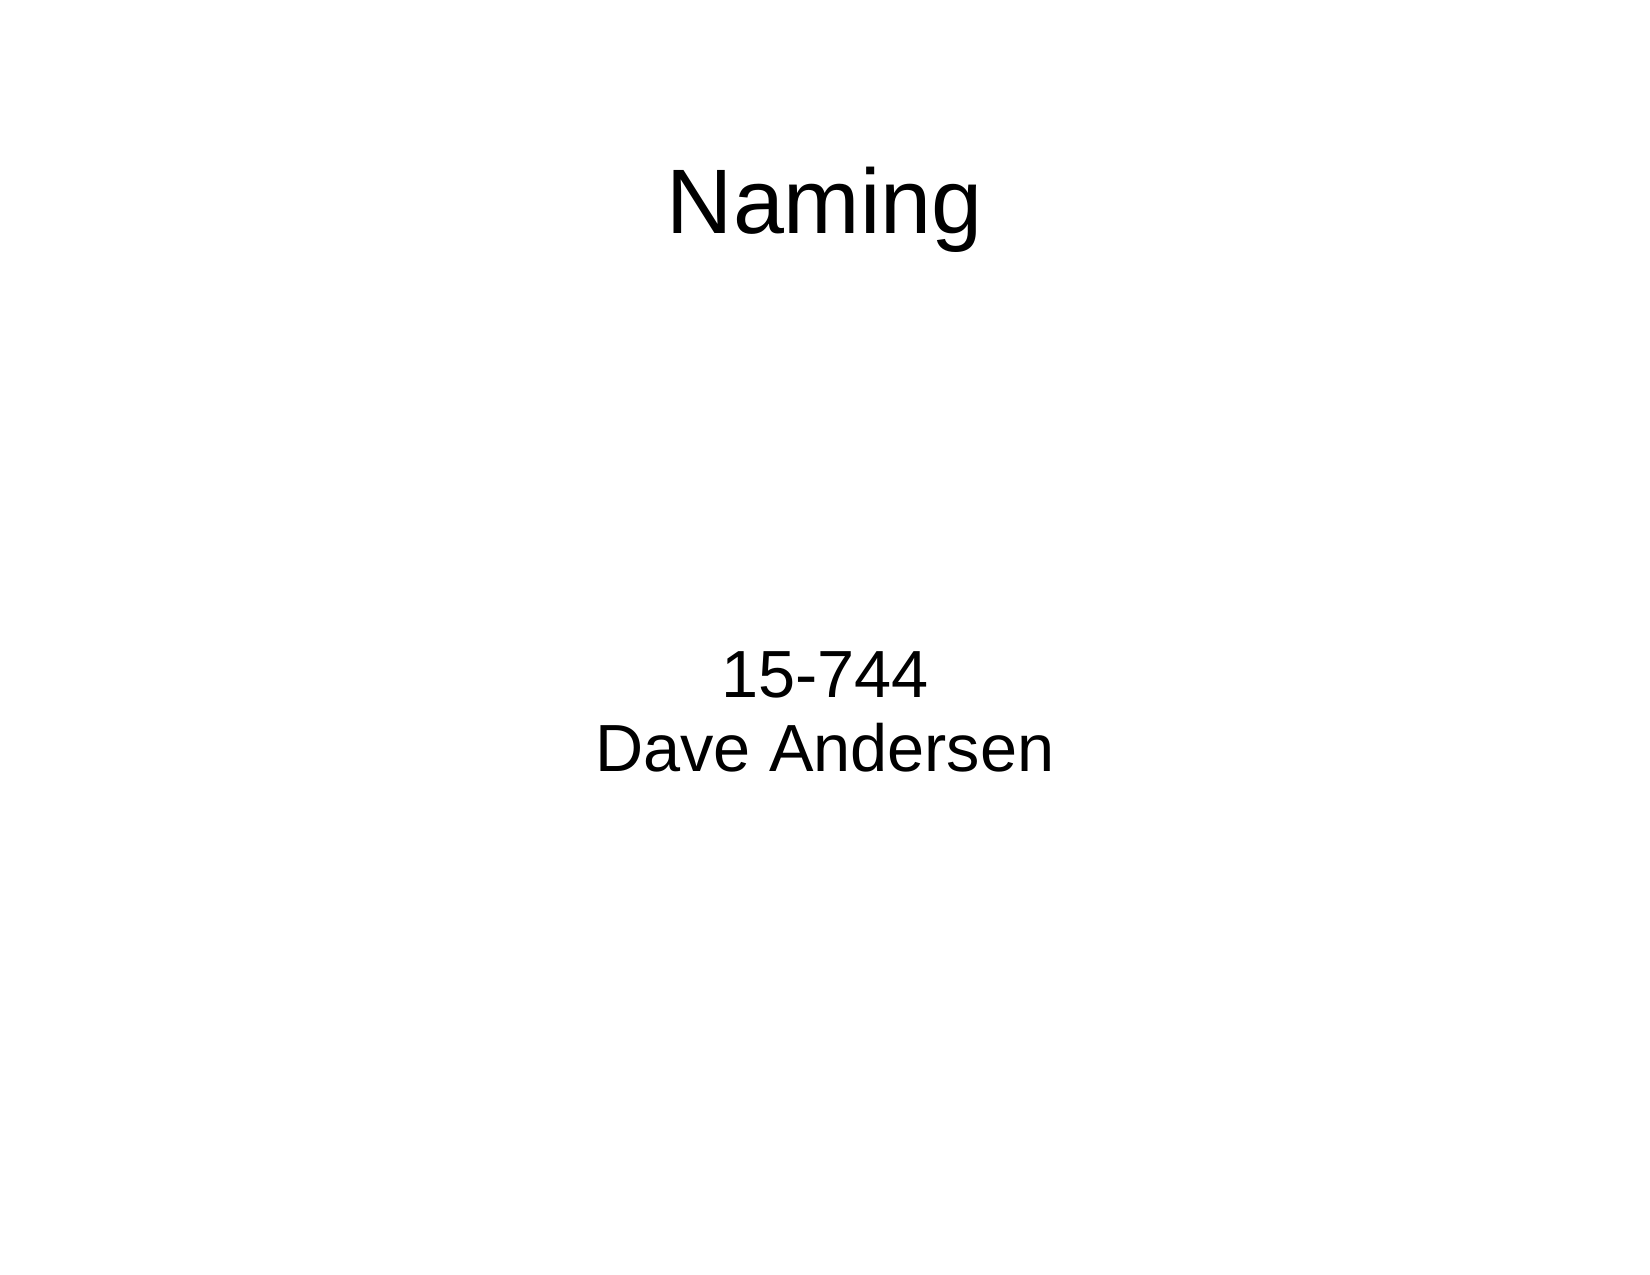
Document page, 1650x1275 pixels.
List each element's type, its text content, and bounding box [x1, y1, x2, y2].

title Naming [135, 112, 1515, 291]
subtitle 15-744 Dave Andersen [135, 337, 1515, 1086]
